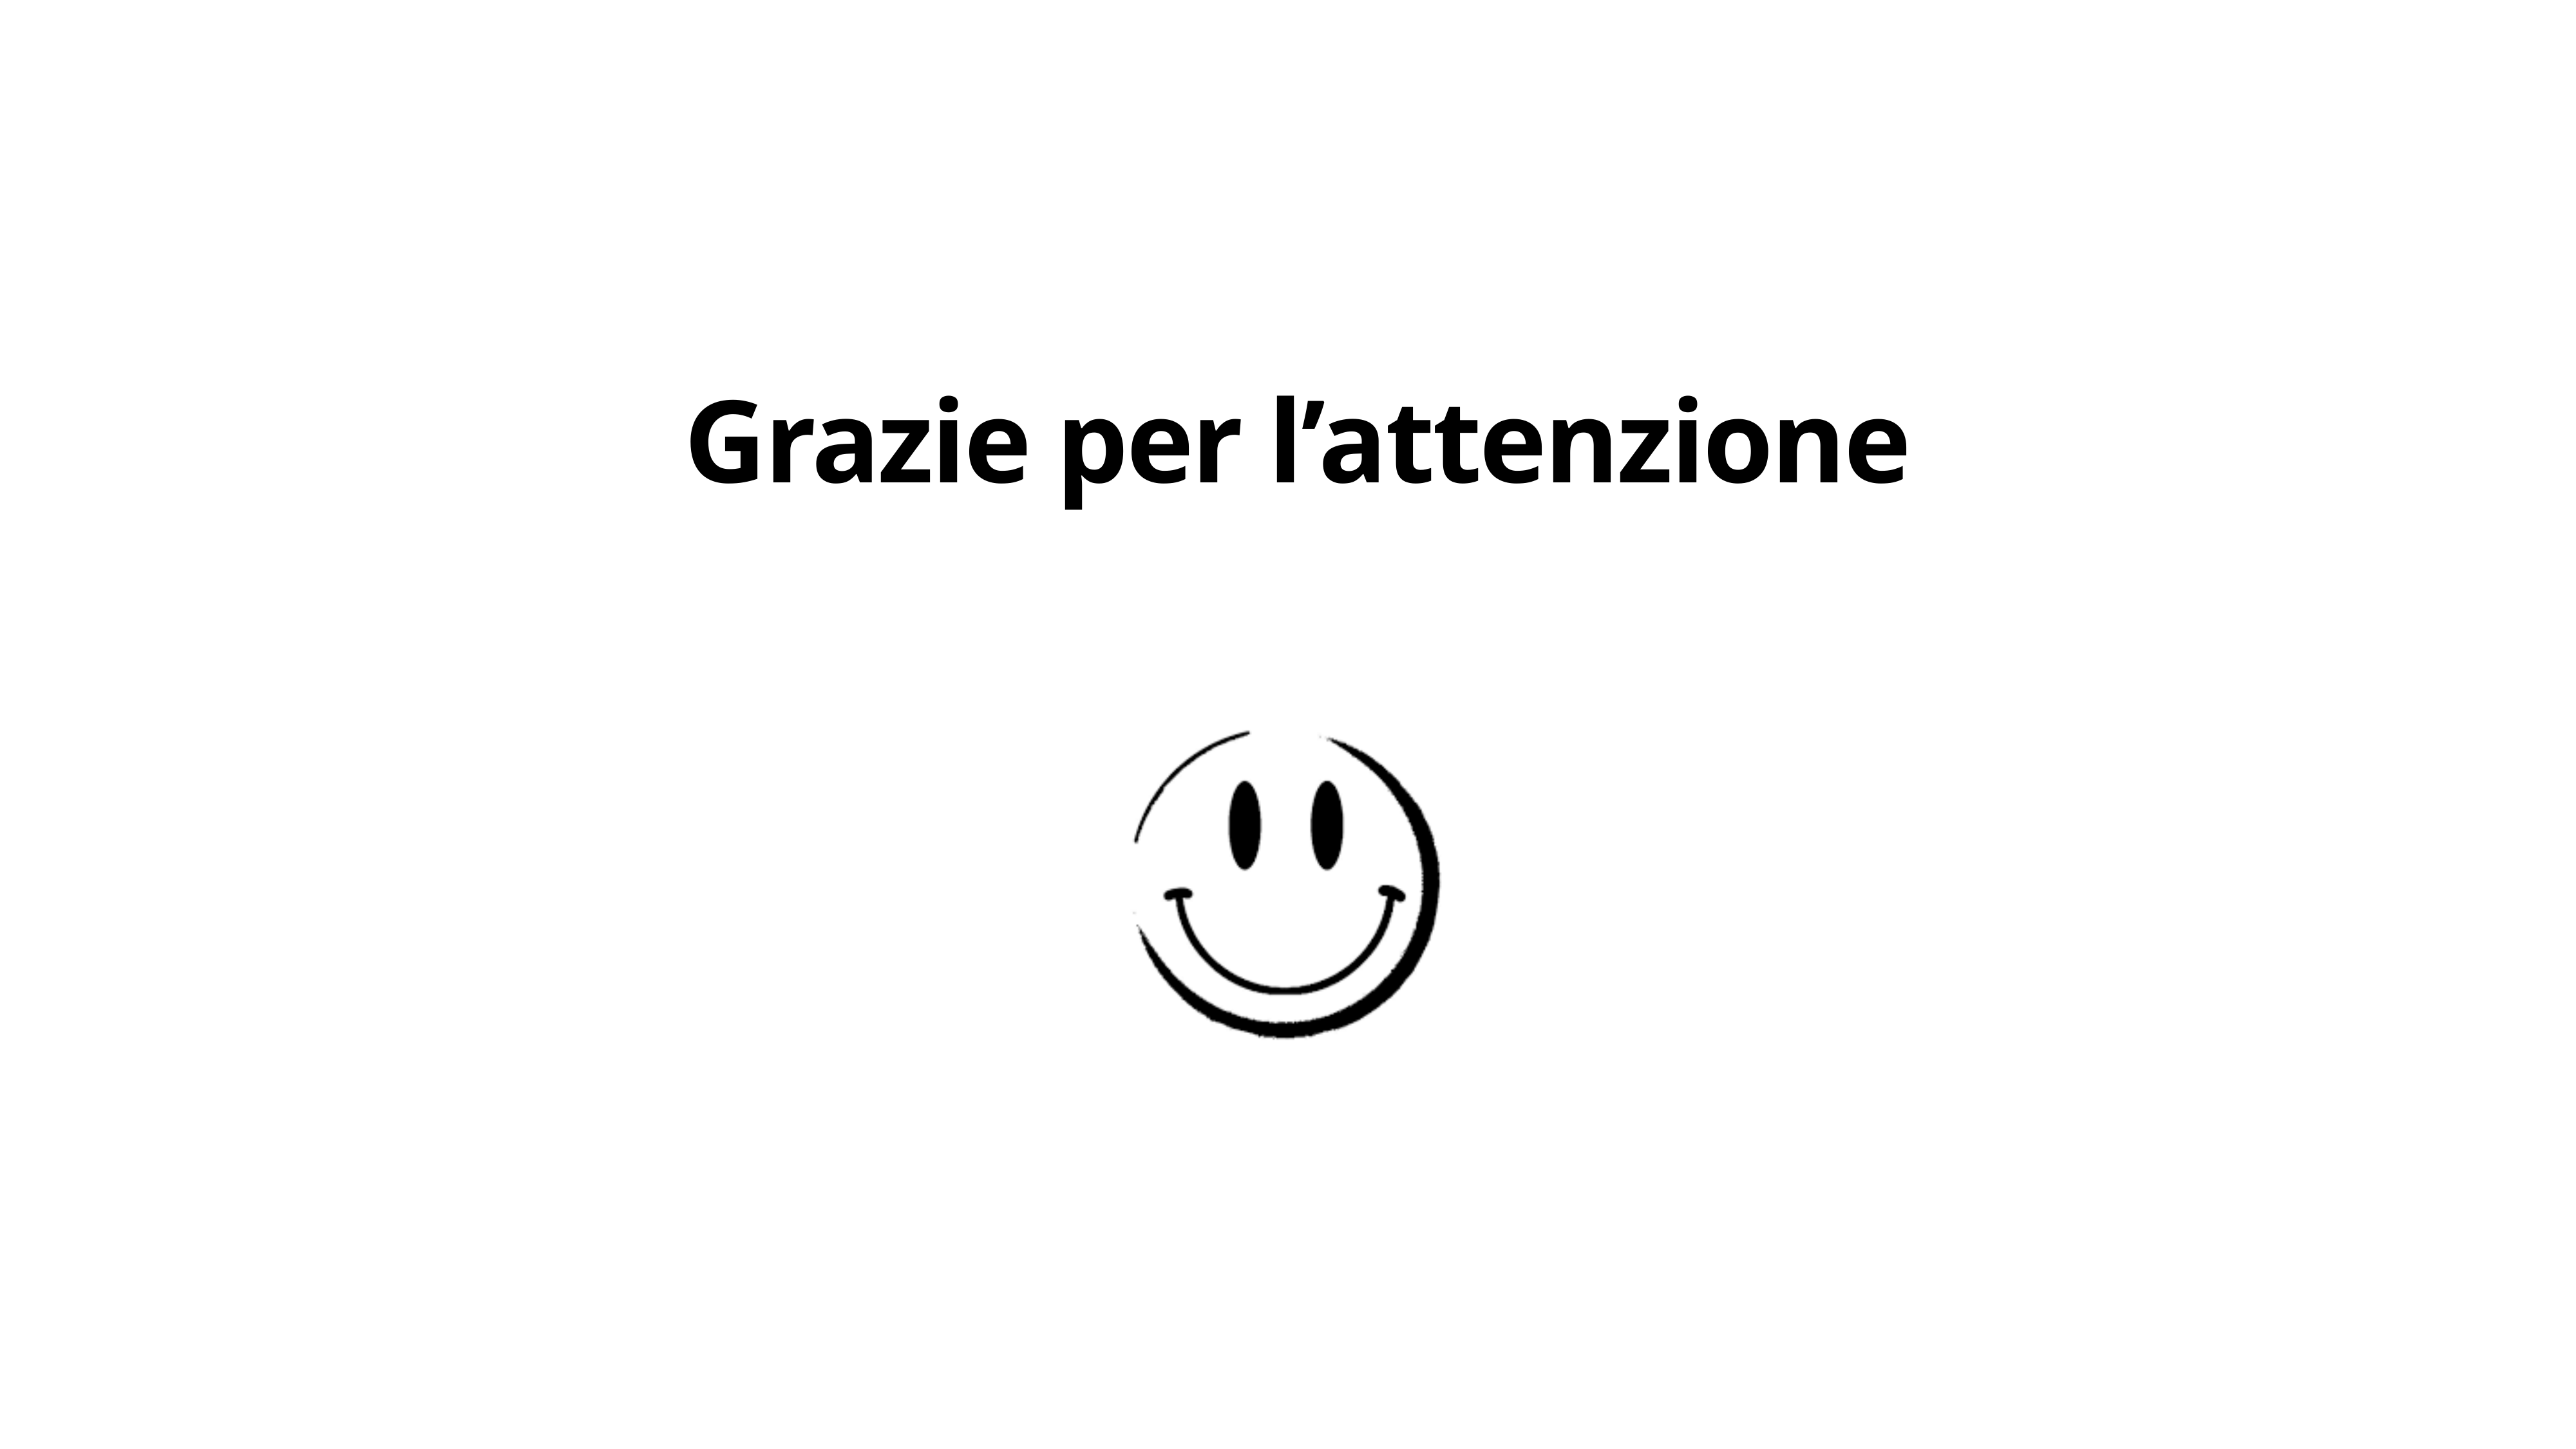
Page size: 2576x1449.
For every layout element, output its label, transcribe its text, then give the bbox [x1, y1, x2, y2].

picture [1076, 694, 1499, 1076]
title Grazie per l’attenzione [679, 390, 2029, 628]
